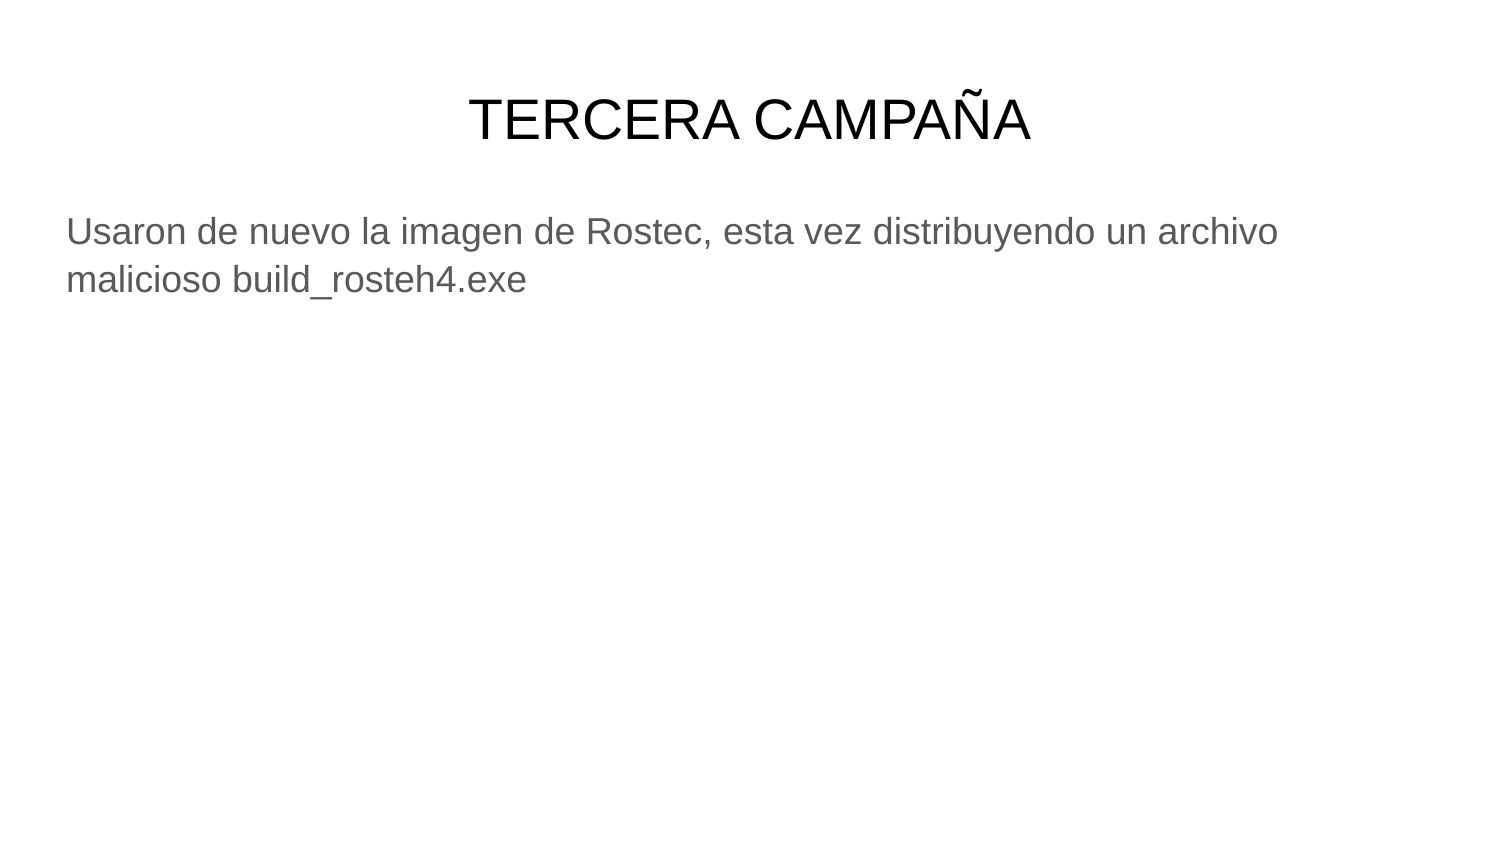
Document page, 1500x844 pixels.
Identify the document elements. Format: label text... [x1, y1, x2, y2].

title TERCERA CAMPAÑA [51, 72, 1449, 167]
list Usaron de nuevo la imagen de Rostec, esta vez distribuyendo un archivo malicioso build_rosteh4.exe [51, 189, 1449, 750]
